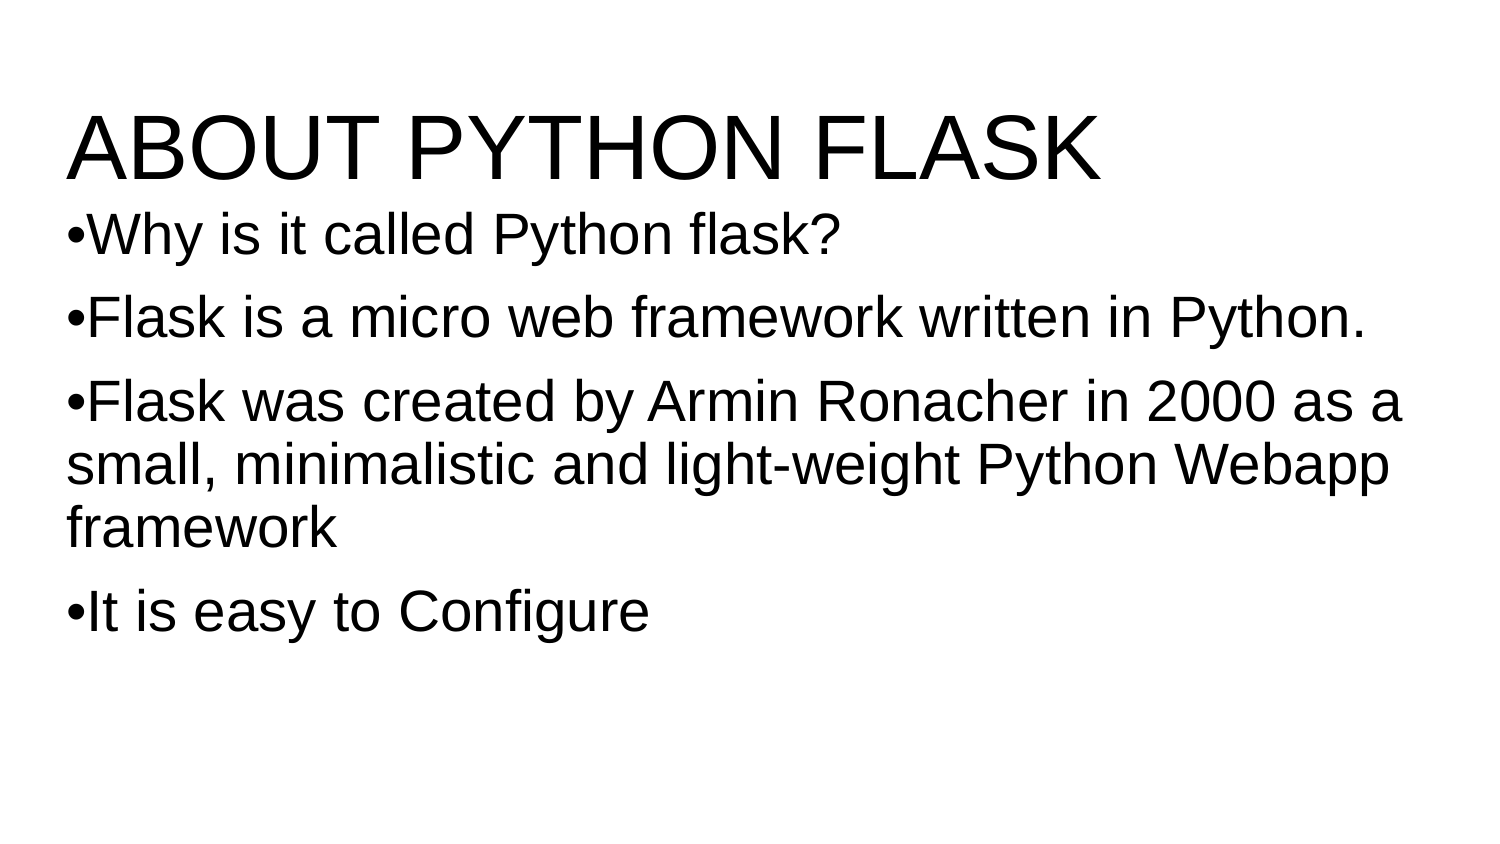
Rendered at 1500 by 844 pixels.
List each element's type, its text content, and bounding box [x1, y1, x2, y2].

title ABOUT PYTHON FLASK [51, 72, 1449, 167]
list •Why is it called Python flask? •Flask is a micro web framework written in Python. •Flask was created by Armin Ronacher in 2000 as a small, minimalistic and light-weight Python Webapp framework •It is easy to Configure [51, 189, 1449, 750]
